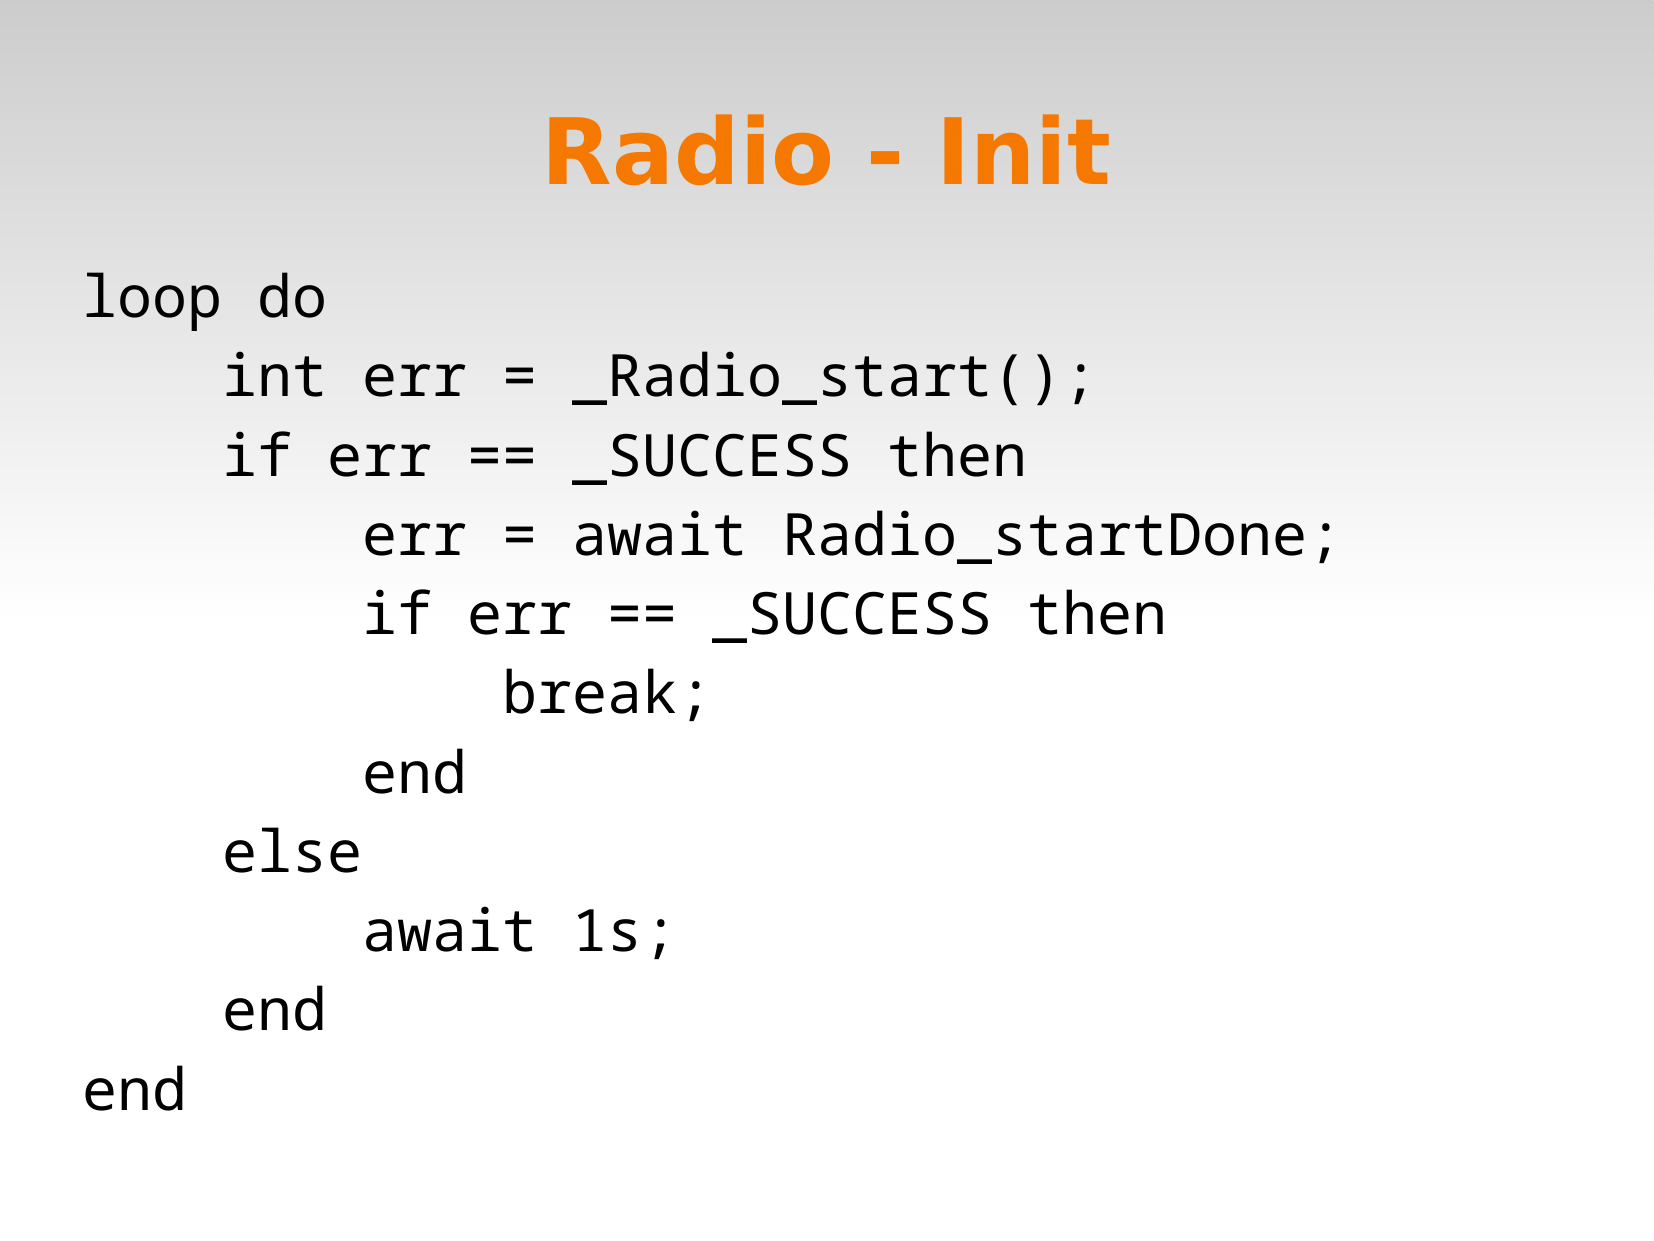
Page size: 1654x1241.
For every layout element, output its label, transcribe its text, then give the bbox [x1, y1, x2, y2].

title Radio - Init [82, 49, 1571, 257]
subtitle loop do int err = _Radio_start(); if err == _SUCCESS then err = await Radio_startDone; if err == _SUCCESS then break; end else await 1s; end end [82, 325, 1571, 1136]
